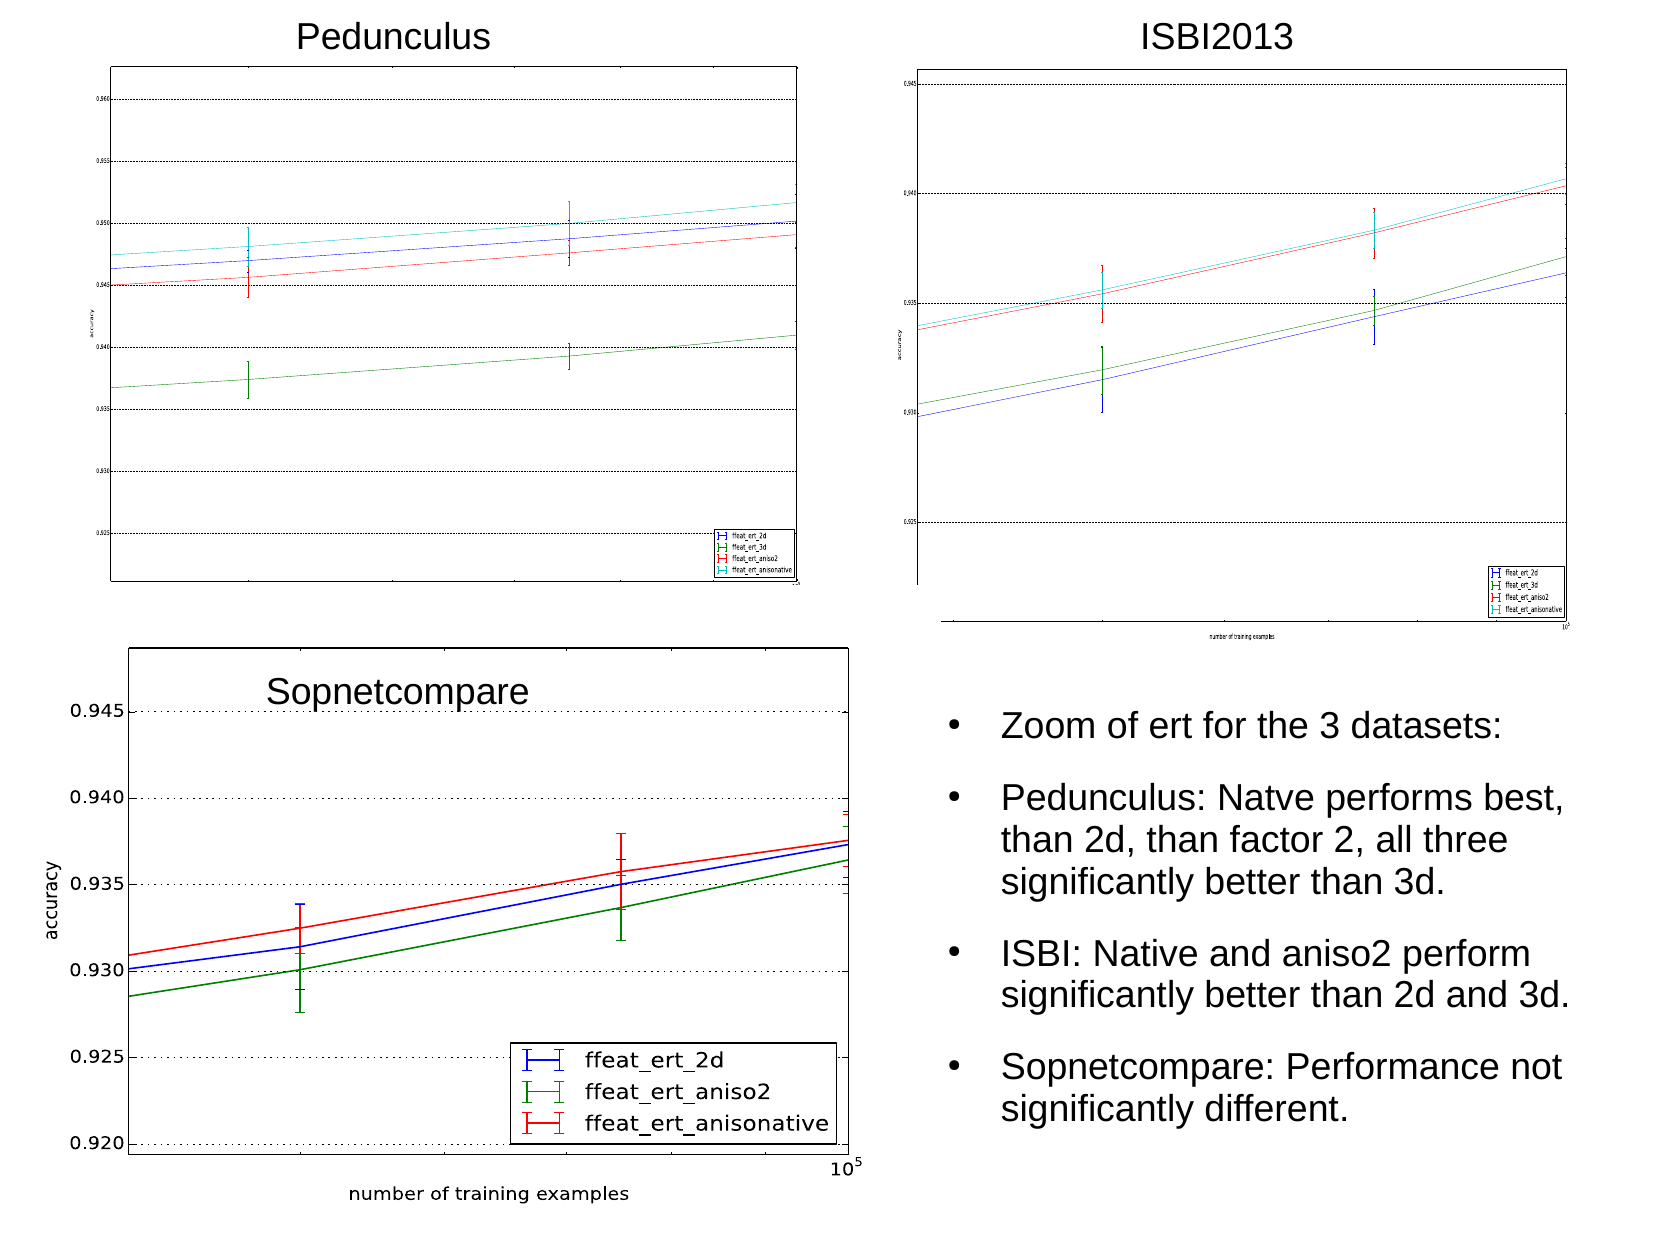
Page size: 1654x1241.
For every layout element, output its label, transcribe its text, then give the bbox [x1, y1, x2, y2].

list ISBI2013 [1069, 15, 1471, 80]
list Sopnetcompare [195, 670, 596, 736]
list Pedunculus [225, 15, 626, 80]
picture [0, 0, 1651, 1219]
list Zoom of ert for the 3 datasets: Pedunculus: Natve performs best, than 2d, than factor 2, all three significantly better than 3d. ISBI: Native and aniso2 perform significantly better than 2d and 3d. Sopnetcompare: Performance not significantly different. [942, 705, 1616, 1160]
